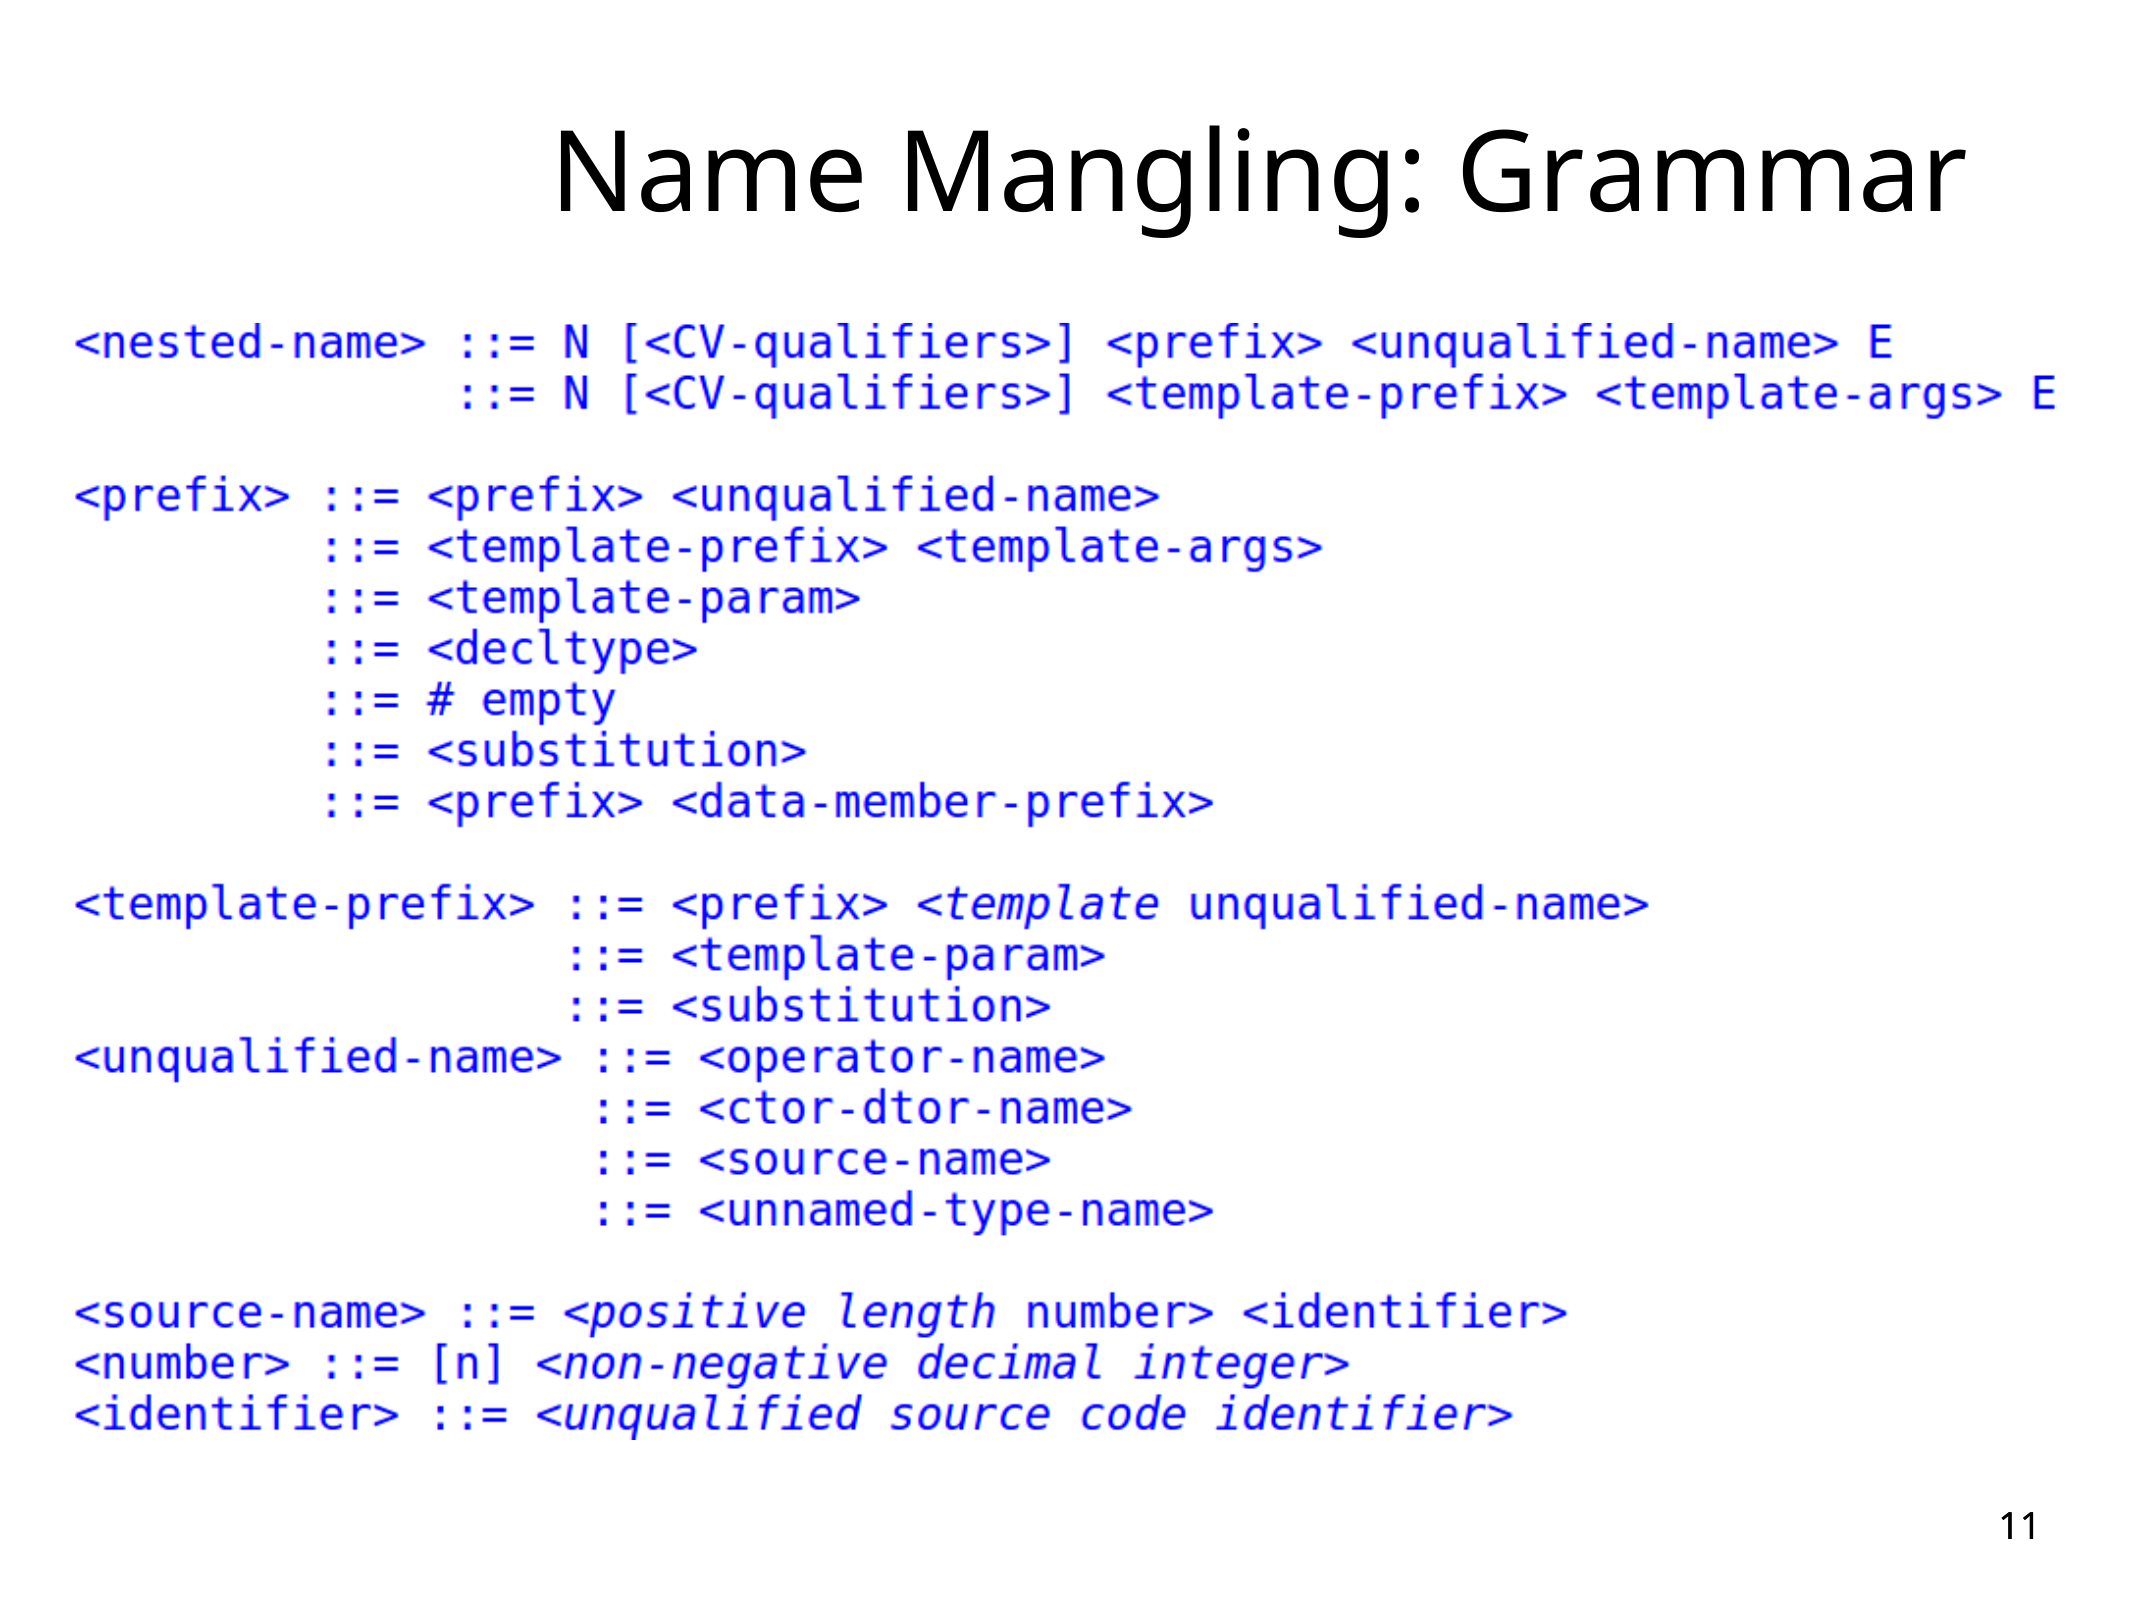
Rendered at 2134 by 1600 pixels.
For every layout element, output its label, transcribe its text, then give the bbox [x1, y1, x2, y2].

title Name Mangling: Grammar [156, 72, 1978, 261]
picture [75, 323, 2057, 1441]
text_box <number> [1985, 1493, 2055, 1557]
